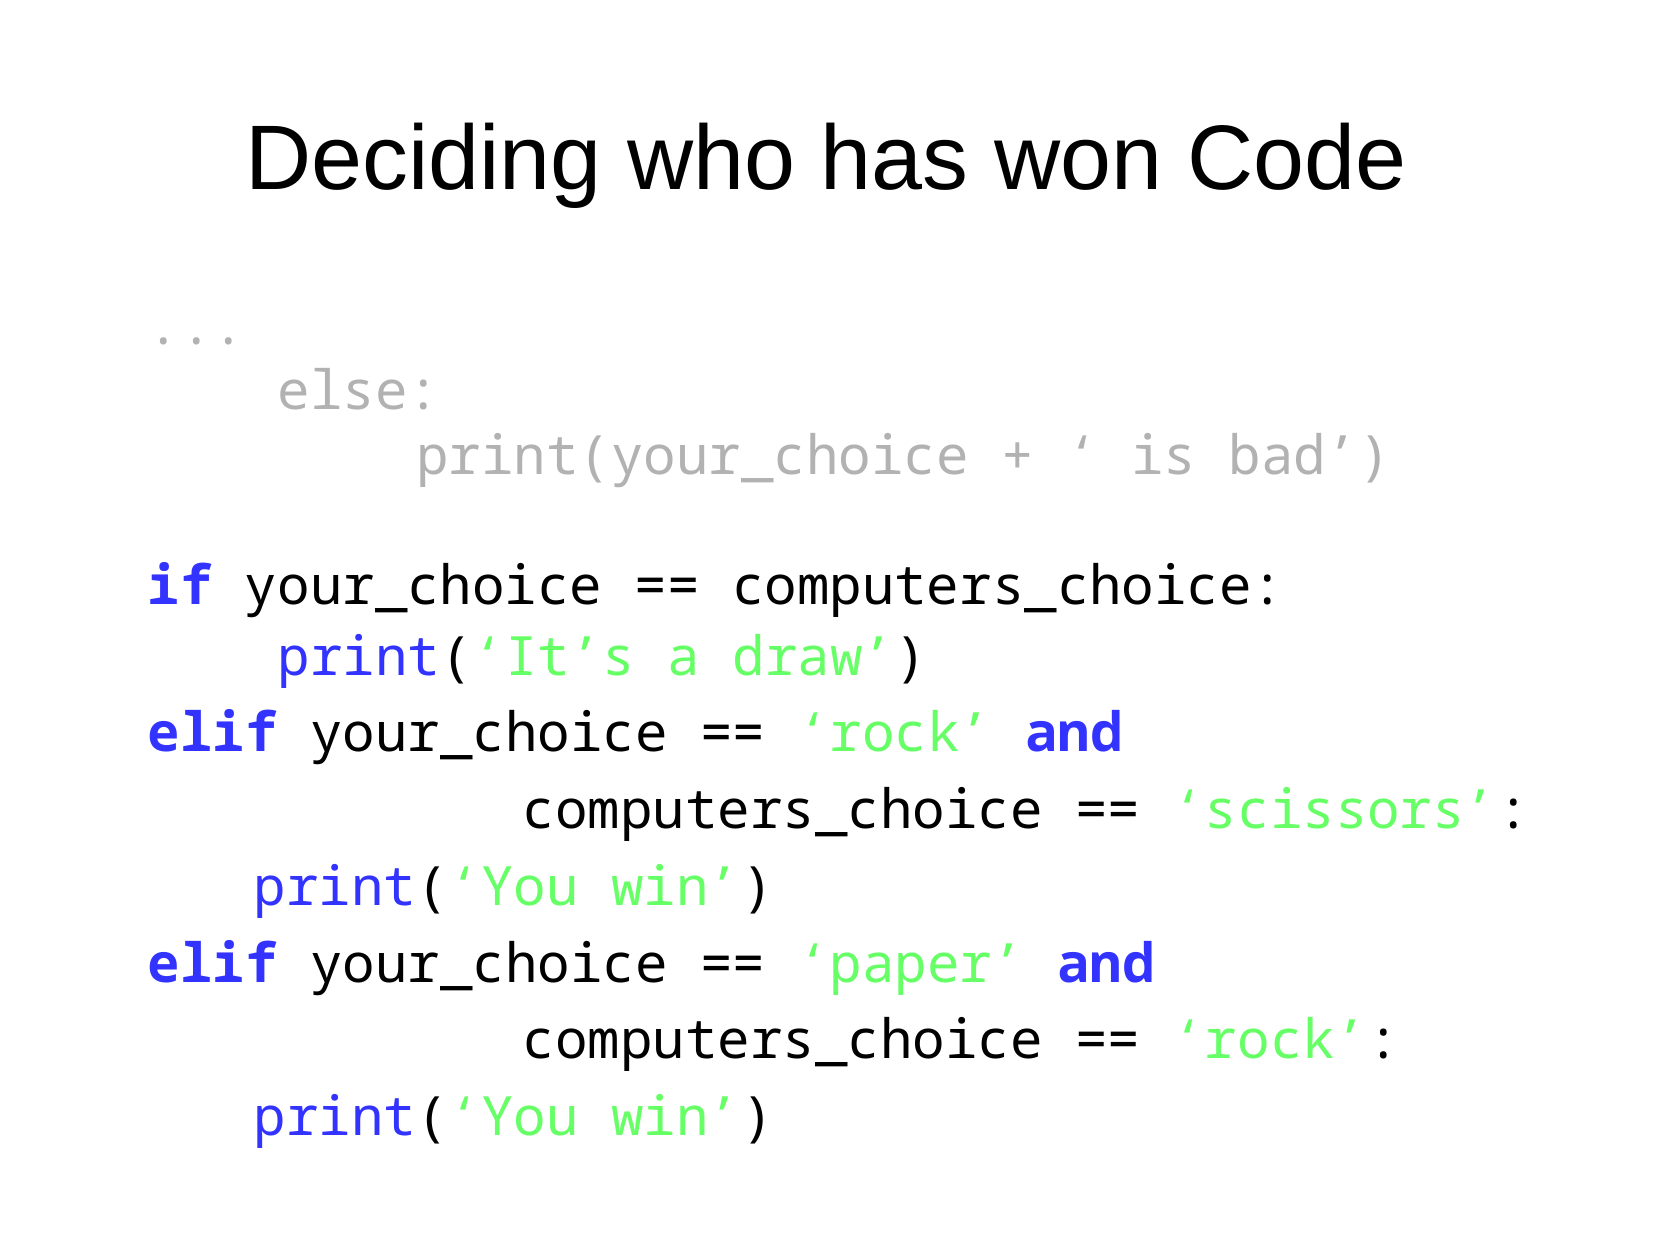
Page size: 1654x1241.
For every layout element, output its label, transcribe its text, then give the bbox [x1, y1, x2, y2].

text_box ... else: print(your_choice + ‘ is bad’) if your_choice == computers_choice: print(‘It’s a draw’) elif your_choice == ‘rock’ and computers_choice == ‘scissors’: print(‘You win’) elif your_choice == ‘paper’ and computers_choice == ‘rock’: print(‘You win’) [76, 290, 1565, 1010]
text_box Deciding who has won Code [82, 49, 1571, 257]
